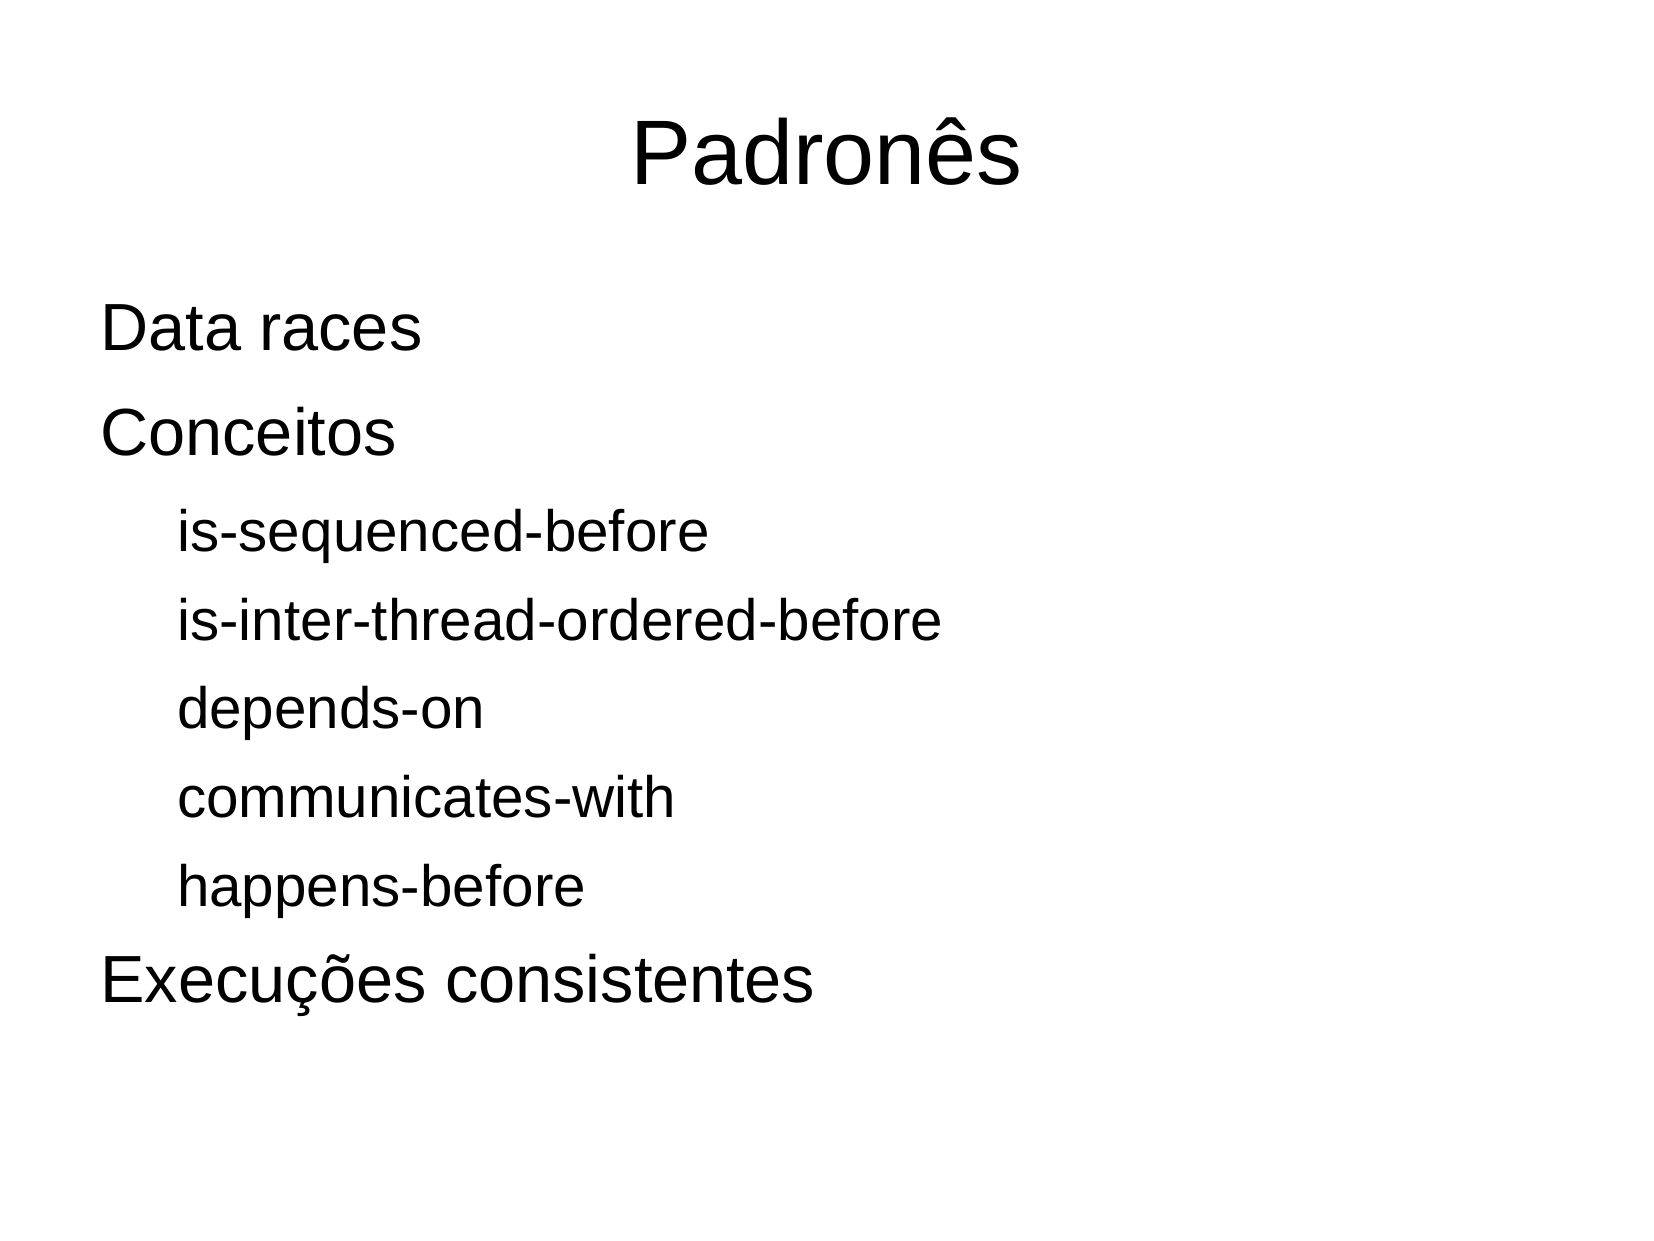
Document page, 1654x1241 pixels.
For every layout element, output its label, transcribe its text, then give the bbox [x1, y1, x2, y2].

title Padronês [82, 56, 1571, 250]
list Data races Conceitos is-sequenced-before is-inter-thread-ordered-before depends-on communicates-with happens-before Execuções consistentes [82, 290, 1571, 1094]
